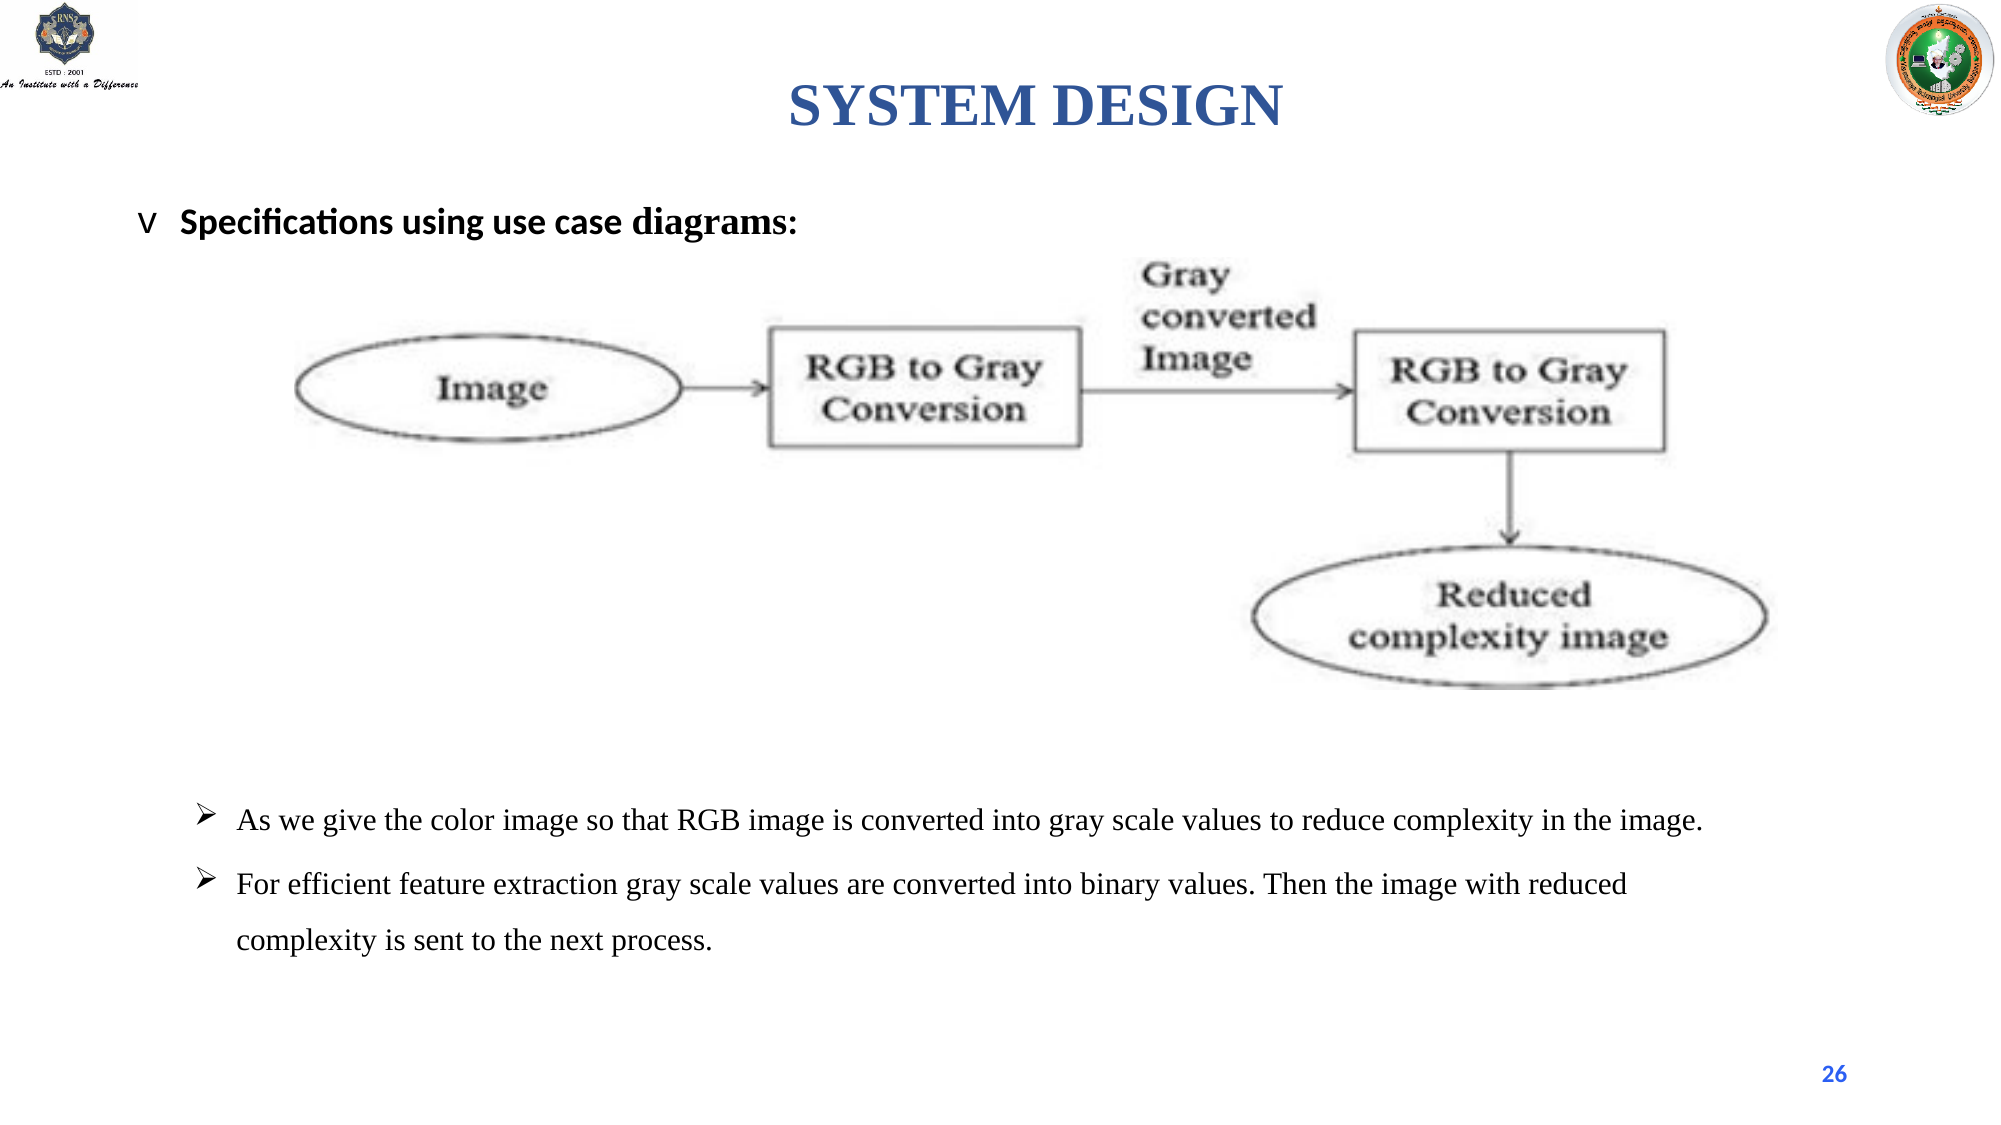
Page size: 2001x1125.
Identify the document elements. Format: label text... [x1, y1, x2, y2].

list Specifications using use case diagrams: As we give the color image so that RGB image is converted into gray scale values to reduce complexity in the image. For efficient feature extraction gray scale values are converted into binary values. Then the image with reduced complexity is sent to the next process. [52, 192, 1778, 1019]
title System Design [137, 59, 1863, 174]
picture [1882, 2, 1997, 117]
picture [0, 0, 138, 90]
picture [294, 257, 1778, 690]
slide_number <number> [1412, 1042, 1863, 1103]
